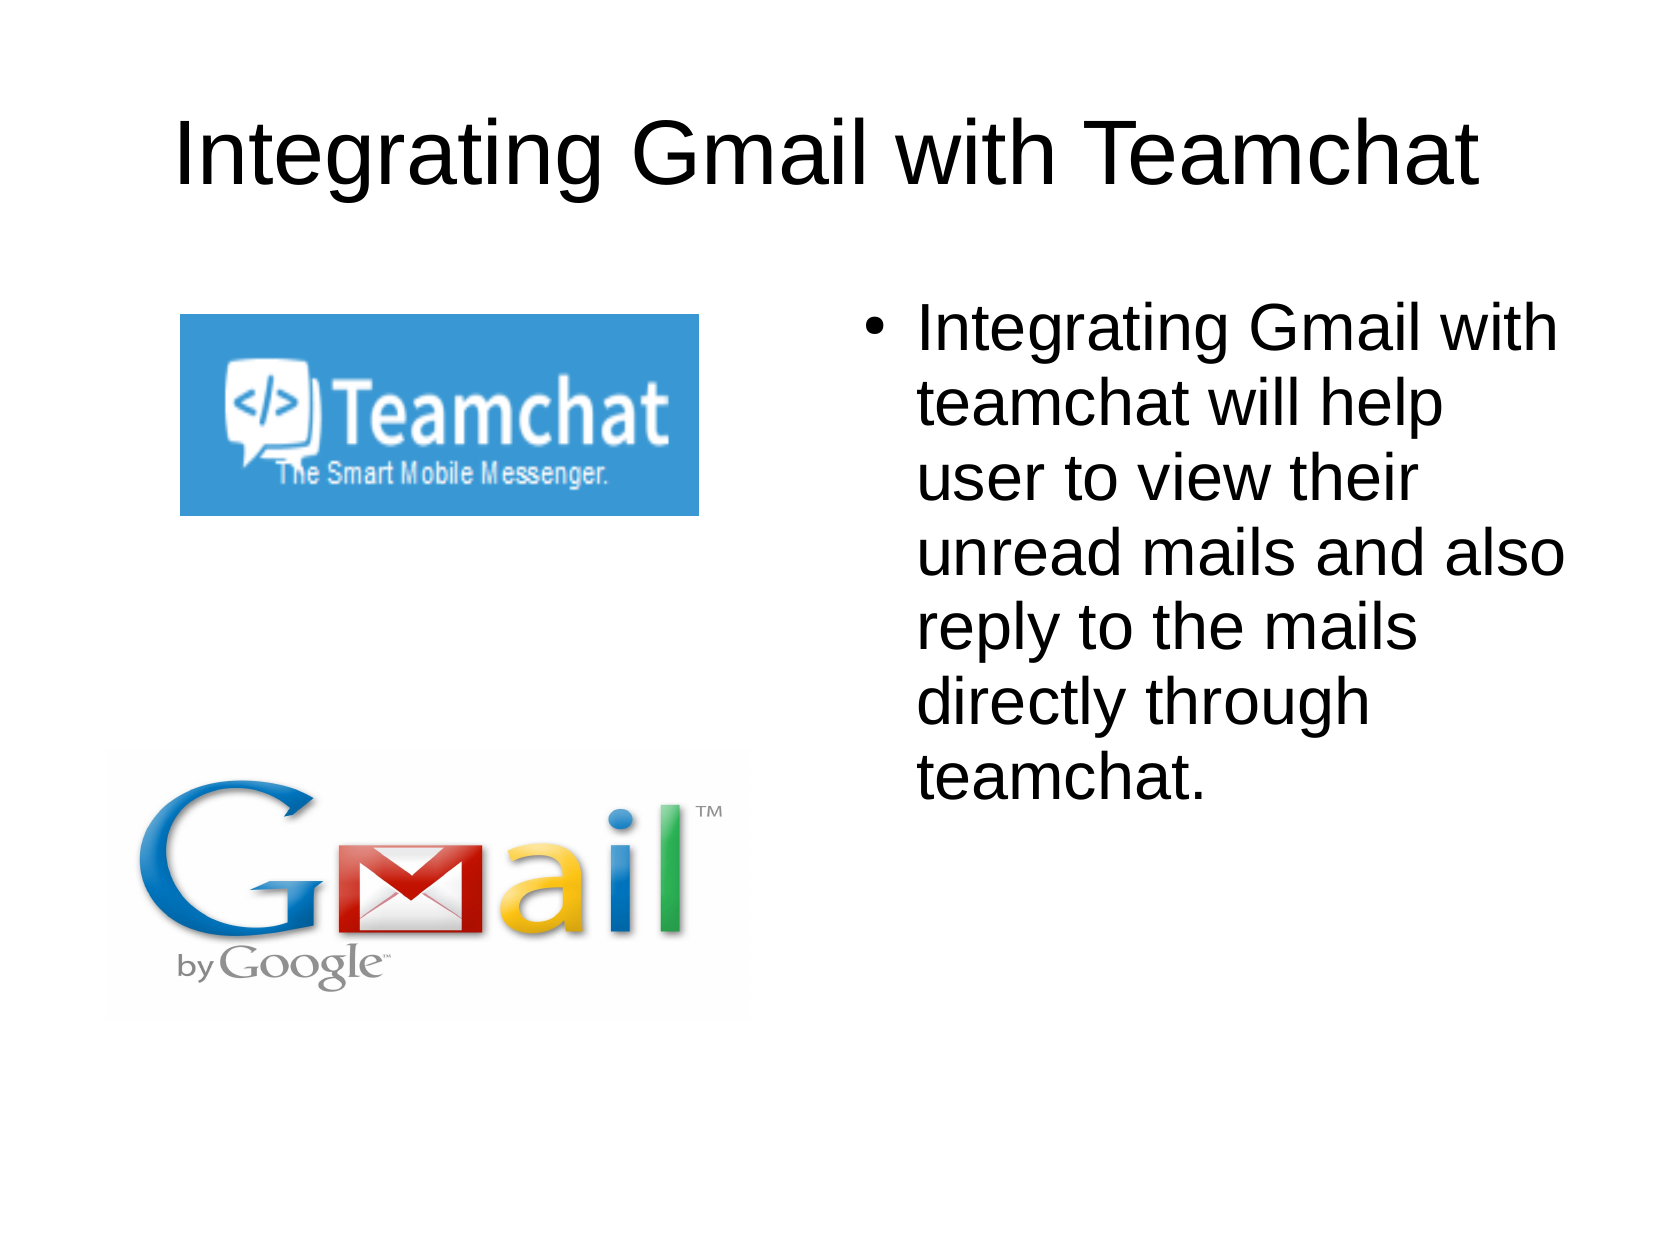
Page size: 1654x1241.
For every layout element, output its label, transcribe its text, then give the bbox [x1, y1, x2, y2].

title Integrating Gmail with Teamchat [82, 49, 1571, 257]
list Integrating Gmail with teamchat will help user to view their unread mails and also reply to the mails directly through teamchat. [845, 290, 1572, 1010]
picture [180, 314, 699, 517]
picture [105, 749, 751, 1021]
